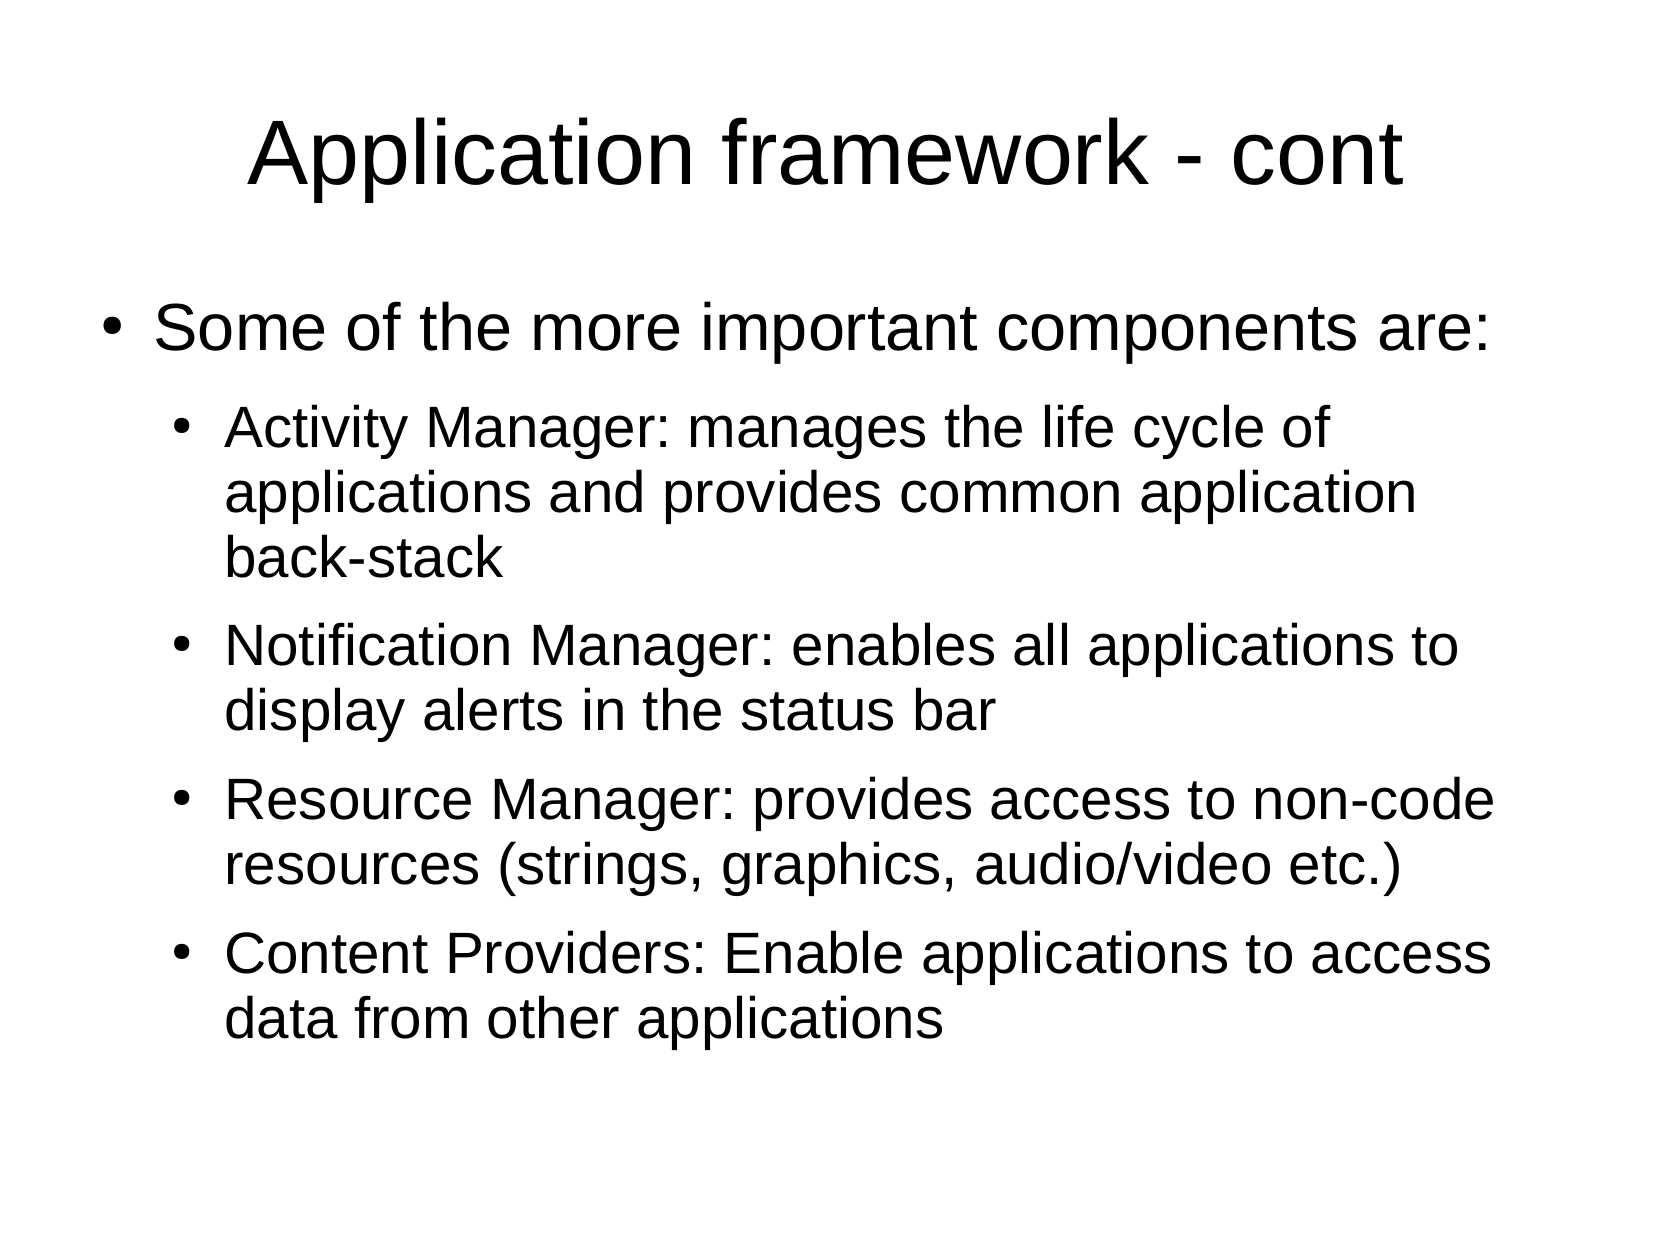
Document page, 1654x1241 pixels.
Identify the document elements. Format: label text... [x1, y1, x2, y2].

list Some of the more important components are: Activity Manager: manages the life cycle of applications and provides common application back-stack Notification Manager: enables all applications to display alerts in the status bar Resource Manager: provides access to non-code resources (strings, graphics, audio/video etc.) Content Providers: Enable applications to access data from other applications [82, 290, 1571, 1109]
title Application framework - cont [82, 49, 1571, 257]
